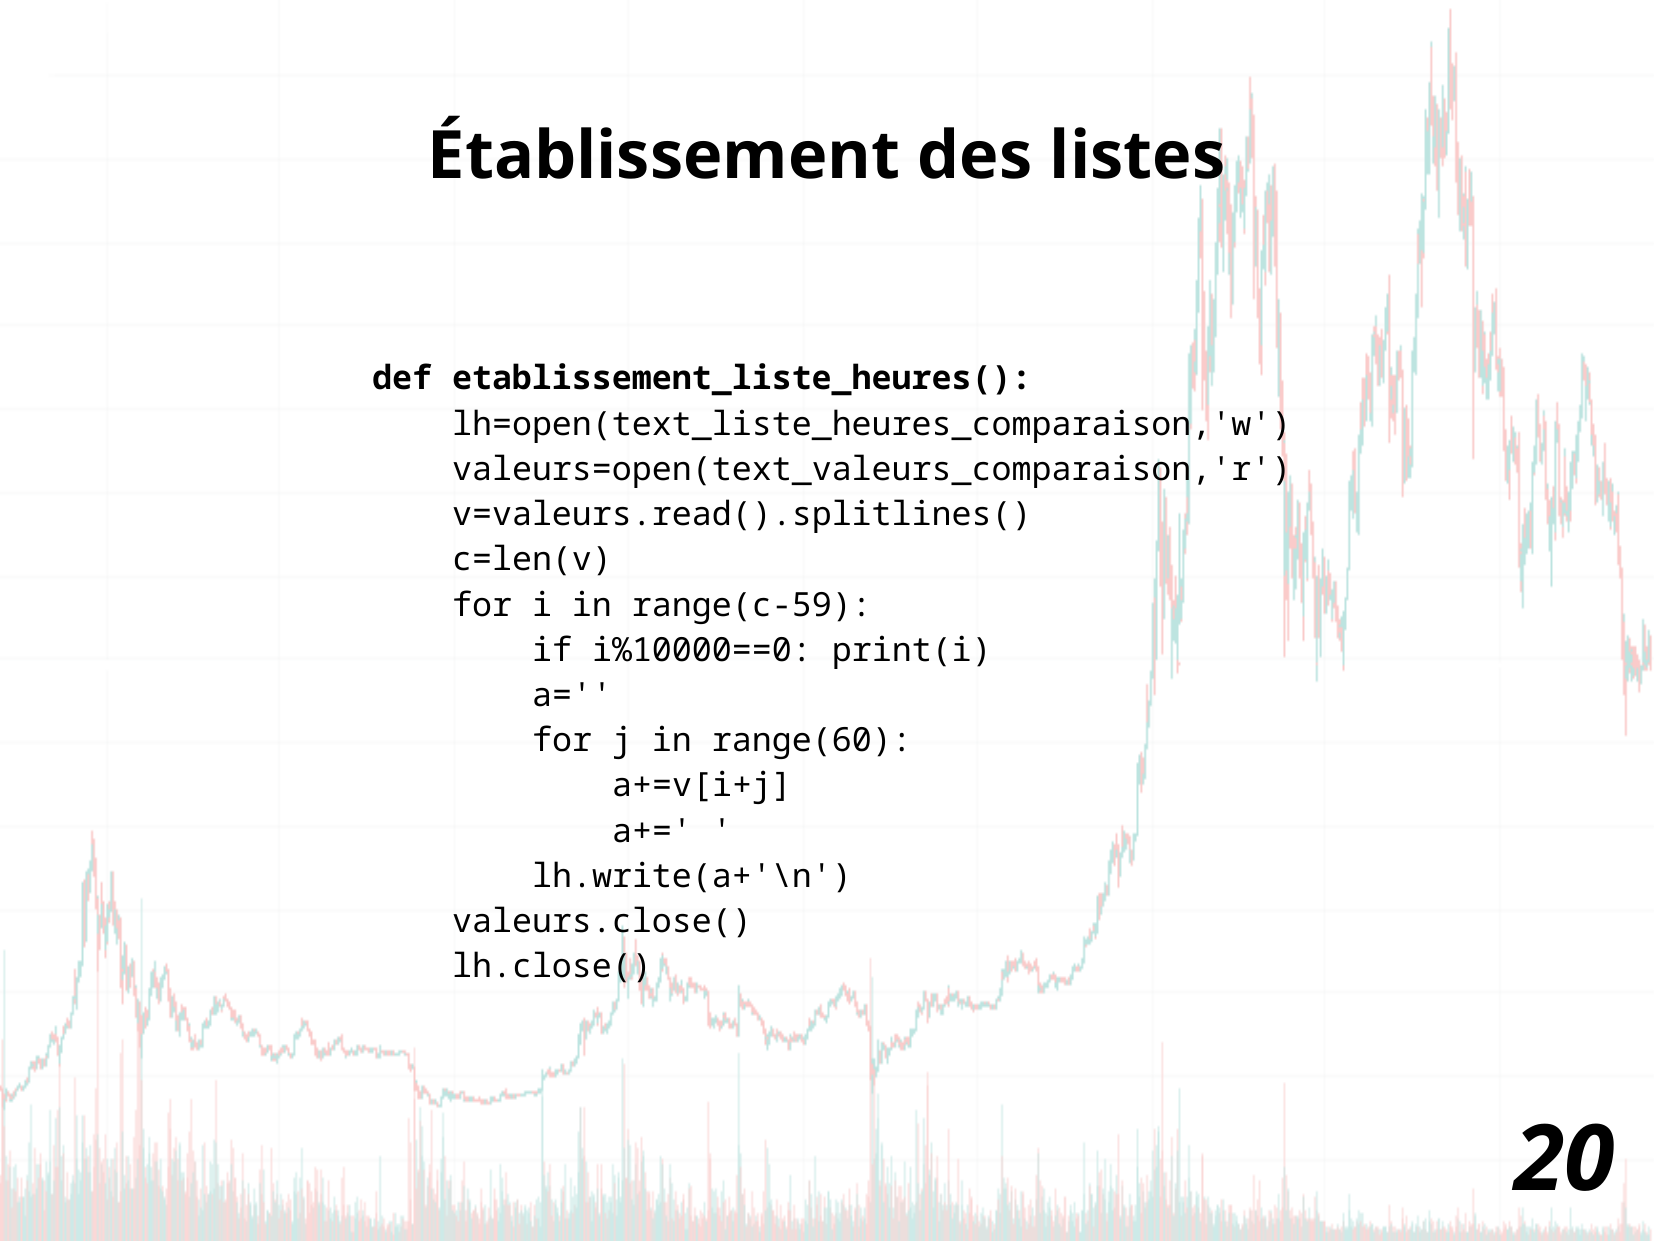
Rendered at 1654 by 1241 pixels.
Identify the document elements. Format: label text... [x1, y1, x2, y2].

title Établissement des listes [82, 49, 1571, 257]
text_box def etablissement_liste_heures(): lh=open(text_liste_heures_comparaison,'w') valeurs=open(text_valeurs_comparaison,'r') v=valeurs.read().splitlines() c=len(v) for i in range(c-59): if i%10000==0: print(i) a='' for j in range(60): a+=v[i+j] a+=' ' lh.write(a+'\n') valeurs.close() lh.close() [372, 354, 1654, 1074]
picture [0, 0, 1654, 1241]
text_box 20 [1476, 1085, 1654, 1241]
